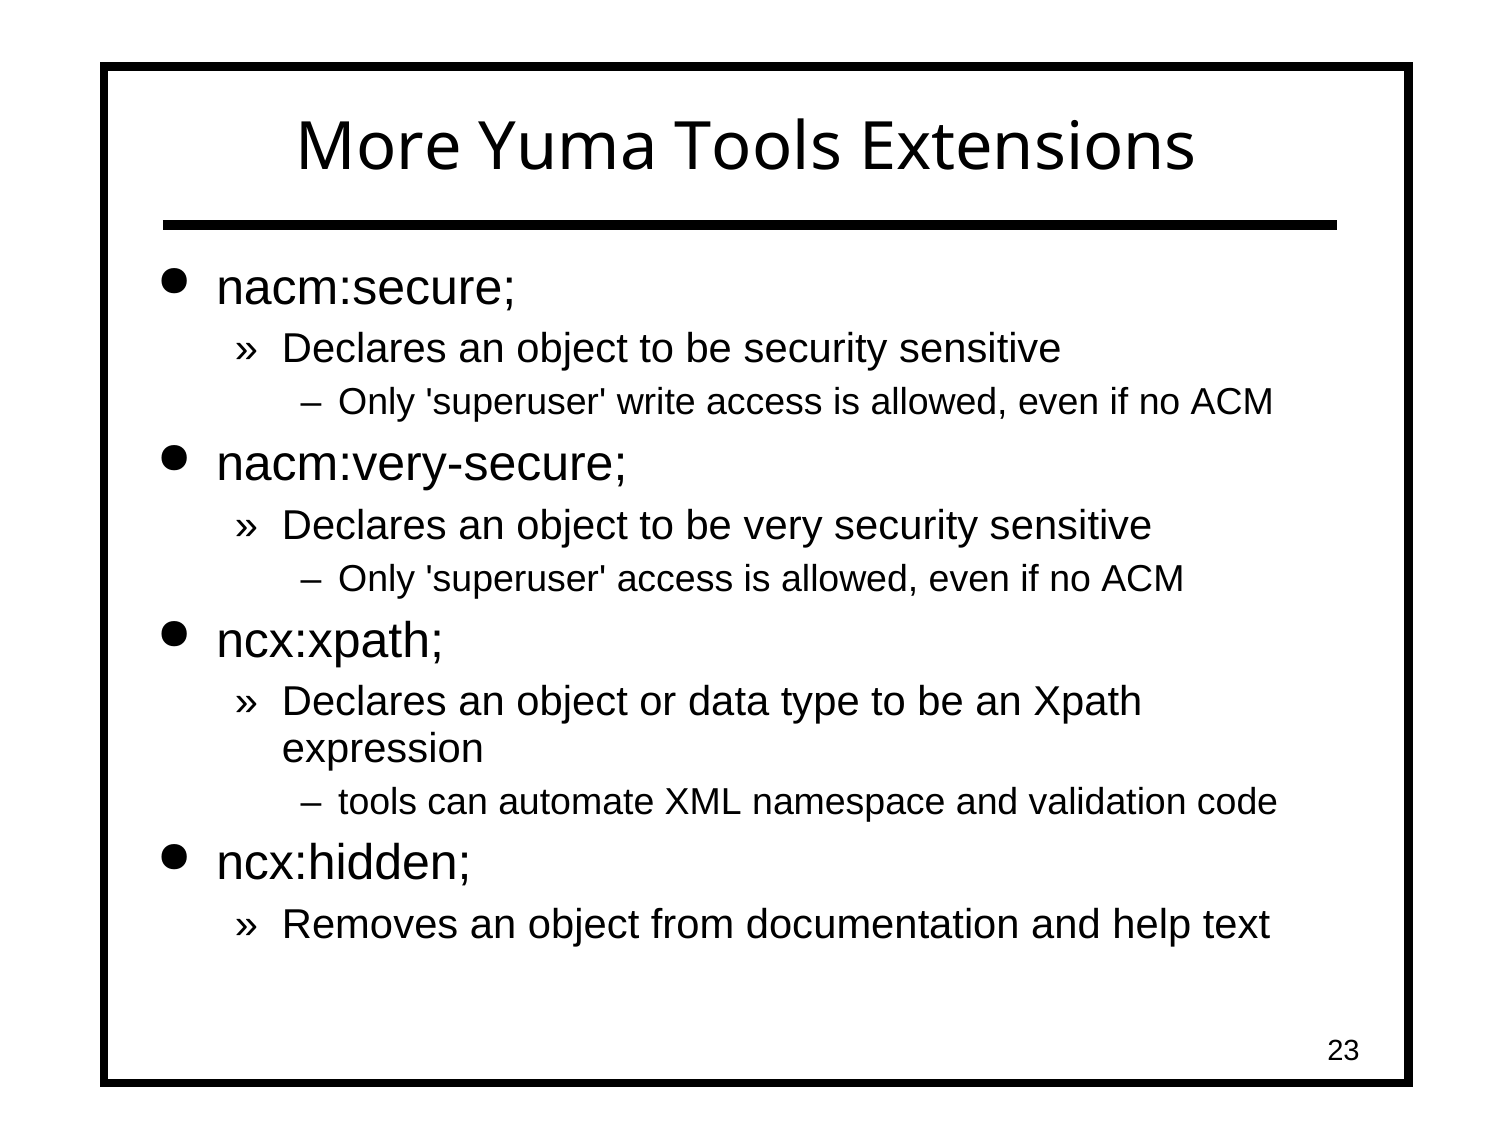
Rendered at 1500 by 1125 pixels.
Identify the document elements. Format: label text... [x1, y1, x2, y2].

title More Yuma Tools Extensions [162, 74, 1332, 213]
list nacm:secure; Declares an object to be security sensitive Only 'superuser' write access is allowed, even if no ACM nacm:very-secure; Declares an object to be very security sensitive Only 'superuser' access is allowed, even if no ACM ncx:xpath; Declares an object or data type to be an Xpath expression tools can automate XML namespace and validation code ncx:hidden; Removes an object from documentation and help text [160, 259, 1336, 1020]
